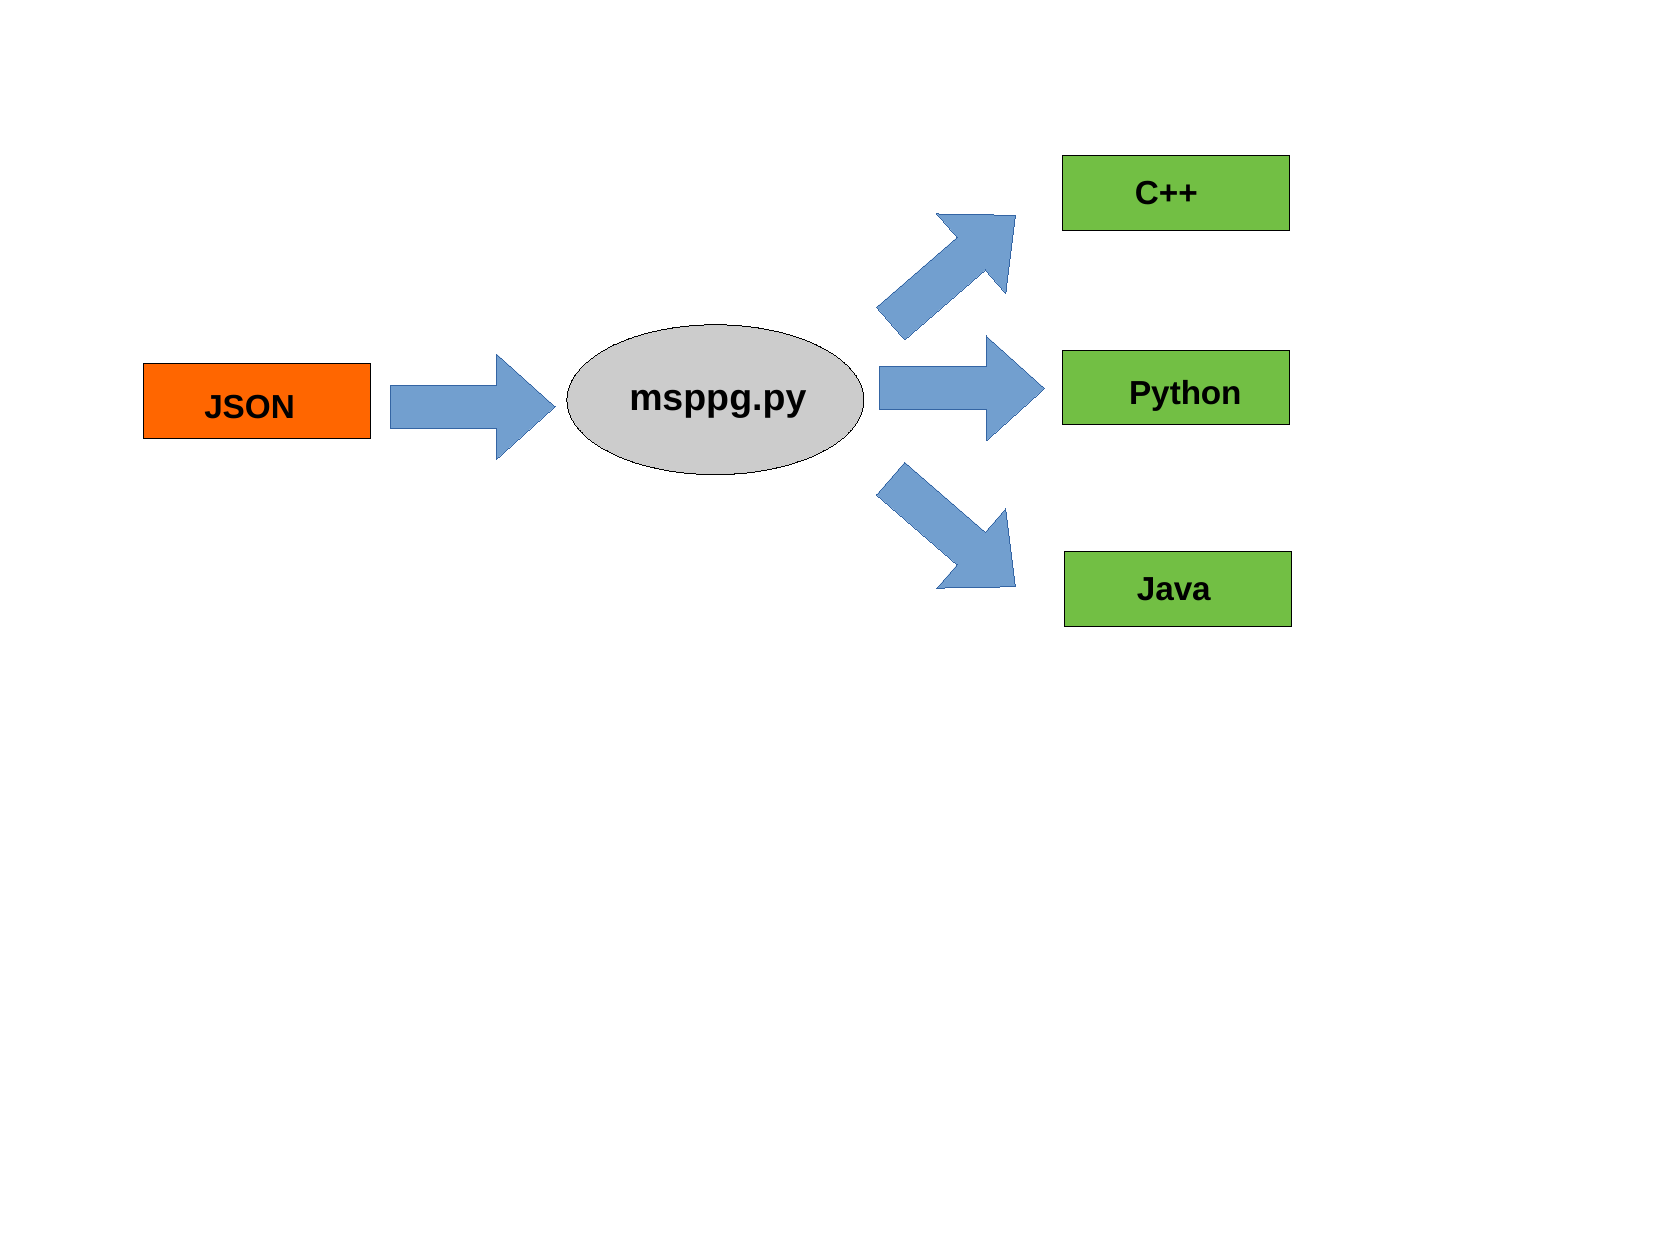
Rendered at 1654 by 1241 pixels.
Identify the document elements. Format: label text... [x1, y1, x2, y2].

text_box JSON [189, 377, 310, 430]
text_box [390, 354, 556, 460]
text_box Python [1114, 364, 1267, 416]
text_box Java [1122, 559, 1232, 612]
text_box [1062, 155, 1290, 231]
text_box [143, 363, 371, 439]
text_box [1062, 350, 1290, 425]
text_box [876, 213, 1016, 340]
text_box [566, 324, 864, 440]
text_box [876, 462, 1016, 589]
text_box msppg.py [590, 365, 846, 508]
text_box [1064, 551, 1292, 627]
text_box [879, 335, 1045, 441]
text_box C++ [1120, 163, 1231, 216]
